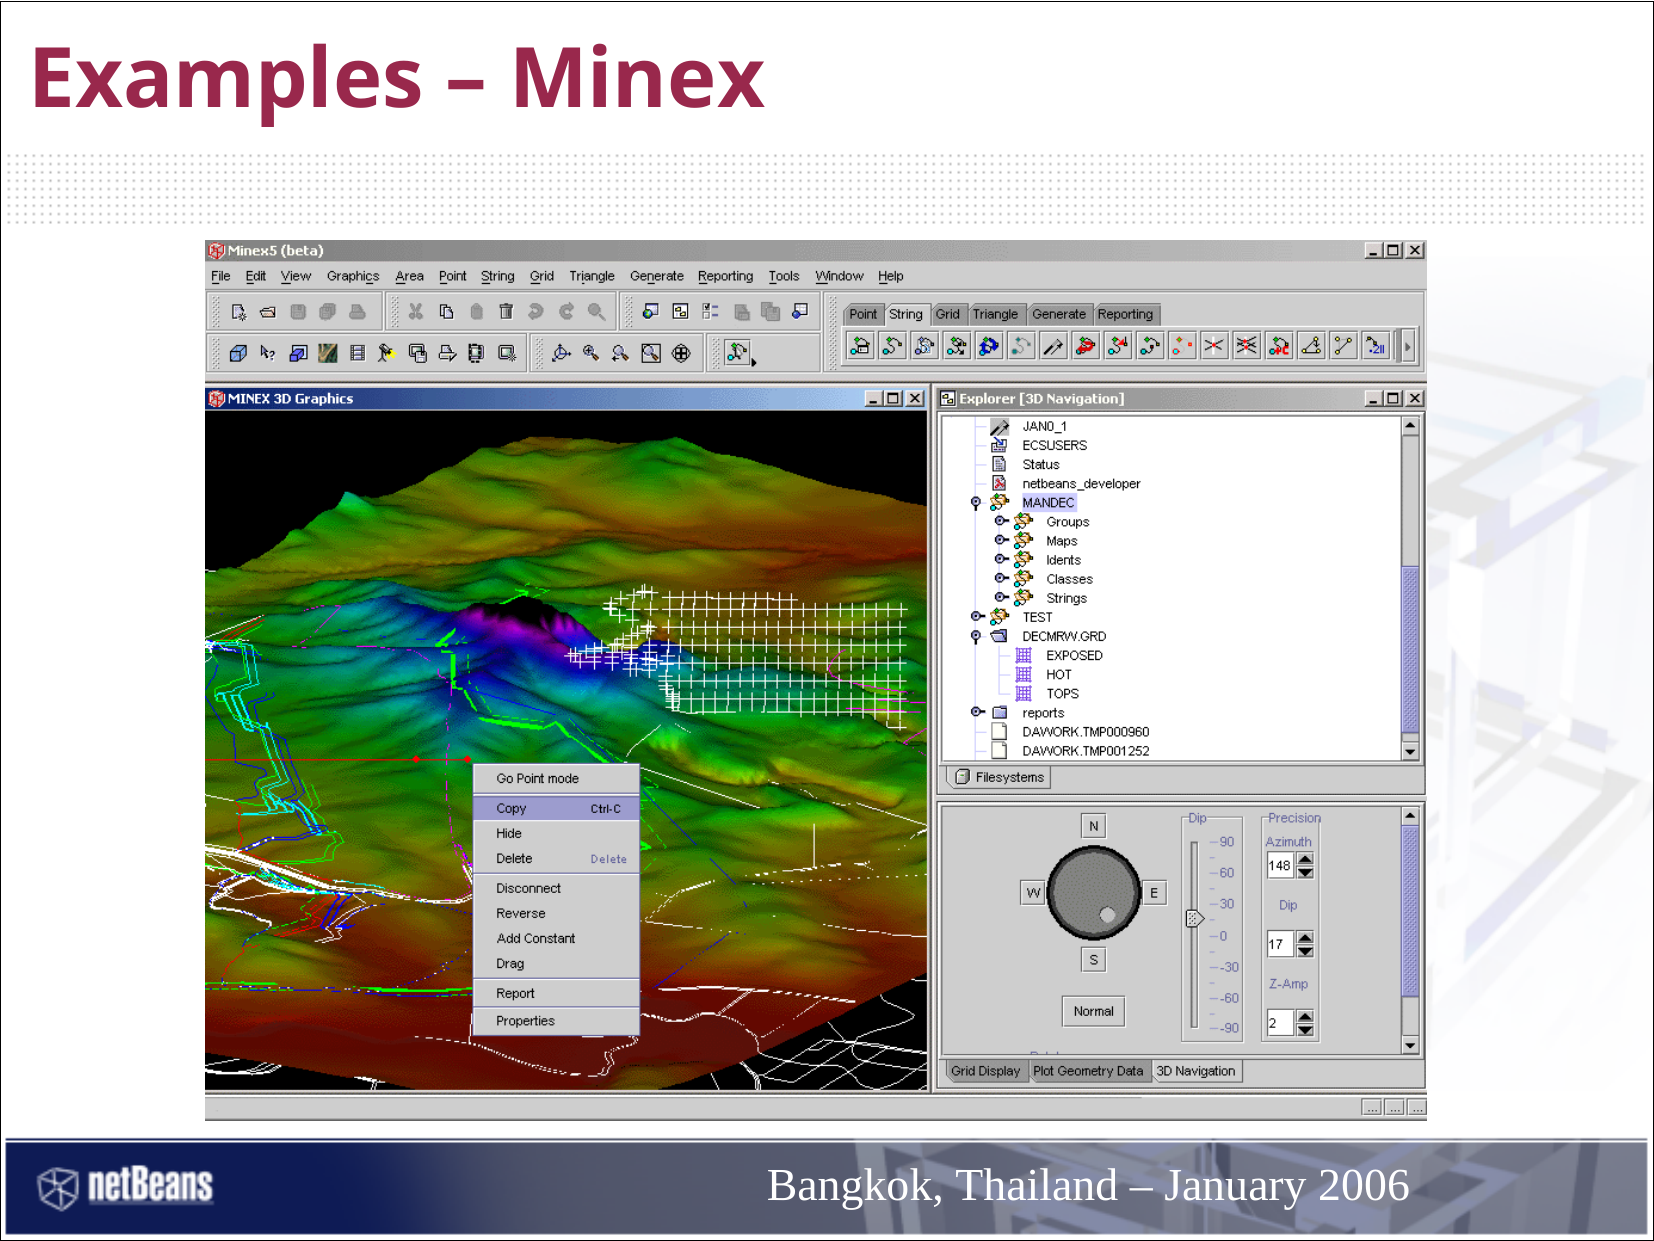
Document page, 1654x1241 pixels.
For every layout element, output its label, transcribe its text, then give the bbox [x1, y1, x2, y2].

title Examples – Minex [28, 0, 1619, 152]
picture [1, 2, 1653, 1240]
